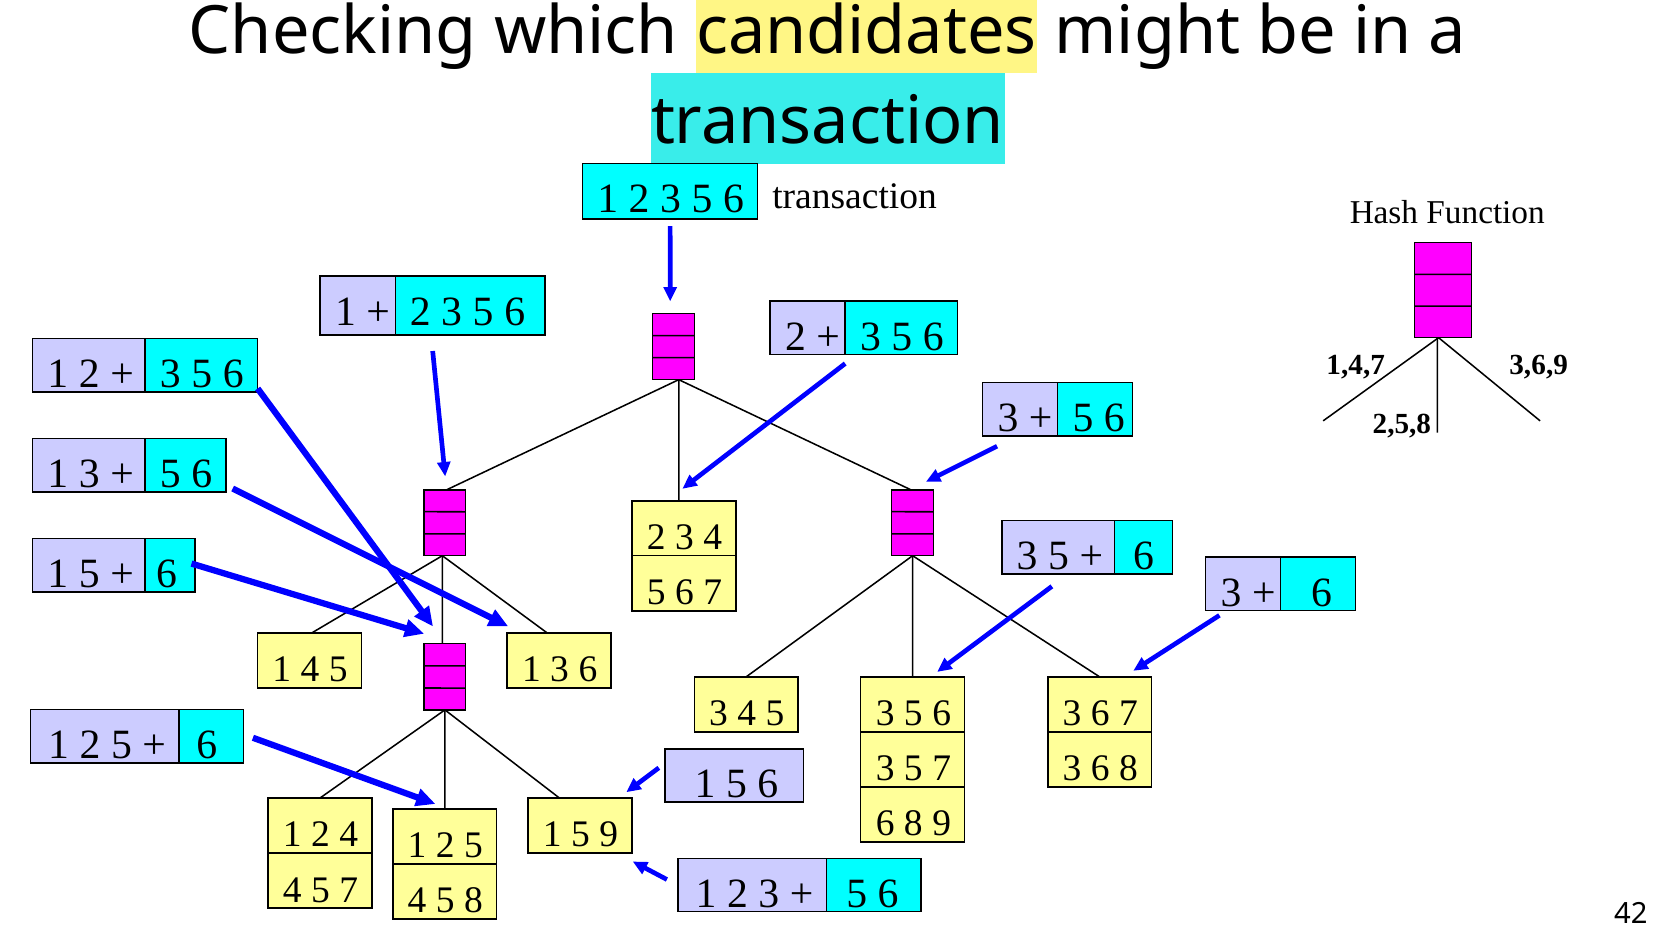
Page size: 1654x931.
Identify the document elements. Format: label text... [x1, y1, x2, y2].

text_box [652, 359, 695, 380]
text_box [631, 500, 736, 611]
text_box 3 5 6 [149, 338, 259, 404]
text_box [233, 709, 244, 764]
text_box [1047, 676, 1152, 680]
text_box [652, 313, 695, 334]
text_box [1291, 557, 1296, 611]
text_box [424, 667, 466, 687]
text_box [1348, 557, 1356, 611]
text_box [424, 513, 466, 533]
text_box 1 2 3 5 6 [582, 163, 759, 229]
text_box 3,6,9 [1494, 337, 1584, 388]
text_box 5 6 [149, 438, 228, 504]
text_box 4 5 8 [392, 867, 498, 928]
text_box 1,4,7 [1372, 367, 1401, 388]
text_box 1 5 + [32, 538, 149, 604]
text_box 3 5 6 [861, 680, 967, 735]
text_box 6 [1296, 557, 1348, 623]
text_box 1 2 5 [392, 812, 498, 867]
text_box 3 5 7 [861, 735, 967, 790]
text_box [541, 276, 546, 336]
text_box [1414, 242, 1472, 273]
text_box 1 2 5 + [33, 709, 181, 775]
text_box 1 3 6 [507, 636, 613, 697]
text_box [860, 676, 965, 843]
title Checking which candidates might be in a transaction [8, 16, 1648, 129]
text_box 2 3 4 [632, 504, 737, 559]
text_box [424, 689, 466, 710]
text_box 6 8 9 [861, 790, 967, 851]
text_box 3 4 5 [694, 680, 800, 741]
text_box 1 2 + [32, 338, 149, 404]
text_box [665, 748, 679, 803]
text_box [424, 489, 466, 511]
text_box 3 + [982, 382, 1068, 448]
text_box 1 5 9 [528, 801, 634, 862]
text_box 1 + [320, 276, 395, 341]
text_box 3 6 7 [1047, 680, 1153, 735]
text_box [268, 797, 372, 801]
text_box 3 6 8 [1047, 735, 1153, 796]
text_box [268, 853, 372, 857]
text_box 6 [149, 538, 193, 604]
text_box 6 [181, 709, 233, 775]
text_box 1 2 4 [268, 801, 374, 857]
text_box 1 4 5 [257, 636, 363, 697]
text_box 6 [1118, 520, 1169, 586]
text_box [891, 513, 934, 533]
text_box 1,4,7 [1311, 337, 1401, 388]
text_box [914, 858, 922, 912]
text_box [257, 632, 362, 636]
text_box [1414, 307, 1472, 338]
text_box 5 6 7 [632, 559, 737, 620]
text_box transaction [757, 163, 953, 224]
text_box [652, 337, 695, 356]
text_box [794, 748, 804, 803]
text_box [1047, 731, 1152, 735]
text_box [424, 535, 466, 556]
text_box [528, 797, 632, 801]
text_box 3 + [1205, 557, 1291, 623]
text_box [424, 643, 466, 665]
text_box 2 3 5 6 [395, 276, 541, 341]
text_box [507, 632, 611, 636]
text_box [891, 535, 934, 556]
text_box 3 5 6 [855, 301, 959, 366]
text_box [891, 489, 934, 511]
text_box 1 5 6 [679, 748, 794, 814]
text_box 5 6 [1068, 382, 1140, 448]
text_box 1 2 3 + [680, 858, 829, 924]
text_box [1414, 276, 1472, 305]
text_box 4 5 7 [268, 857, 374, 918]
text_box 1 3 + [32, 438, 149, 504]
text_box 3 5 + [1001, 520, 1118, 586]
text_box 2,5,8 [1357, 397, 1447, 448]
text_box 5 6 [831, 858, 914, 924]
text_box Hash Function [1334, 183, 1561, 238]
text_box [694, 676, 799, 680]
text_box [1169, 520, 1173, 575]
text_box 2 + [770, 301, 855, 366]
